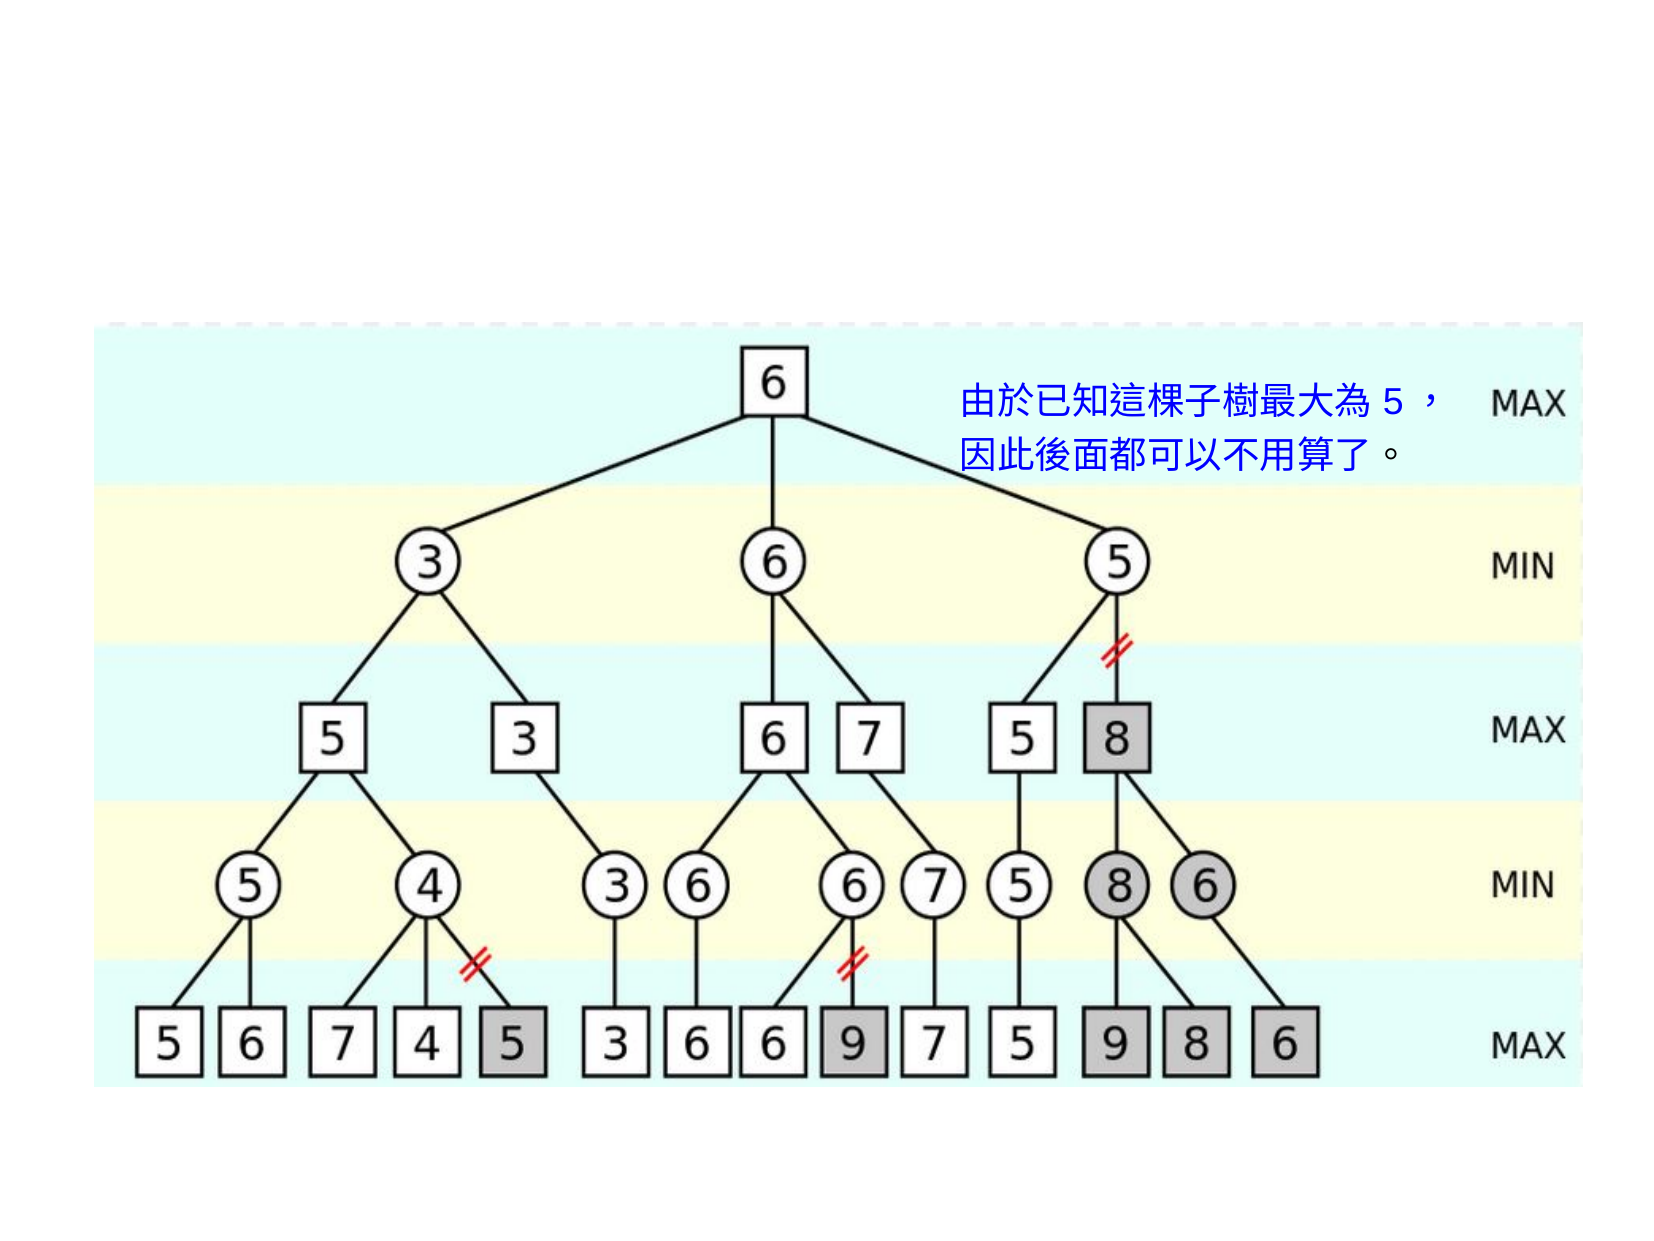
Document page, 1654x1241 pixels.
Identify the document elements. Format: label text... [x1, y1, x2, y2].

picture [94, 322, 1583, 1087]
text_box 由於已知這棵子樹最大為5， 因此後面都可以不用算了。 [944, 363, 1464, 473]
